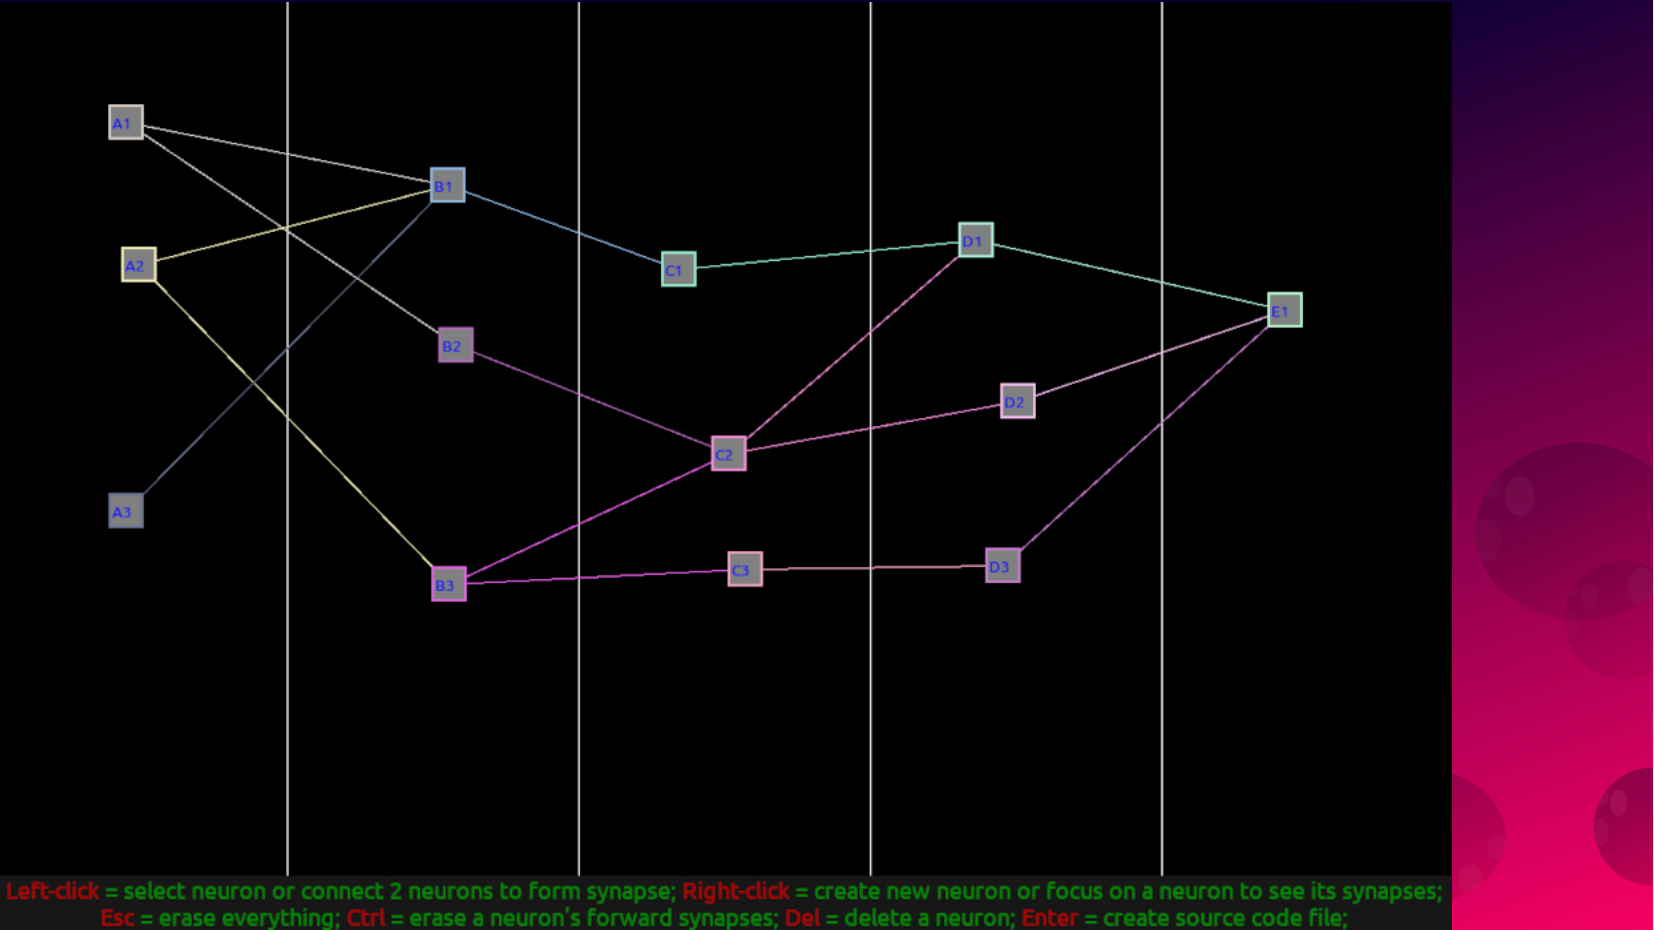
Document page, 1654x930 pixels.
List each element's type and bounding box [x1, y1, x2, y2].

picture [0, 2, 1452, 930]
picture [1648, 0, 1654, 930]
